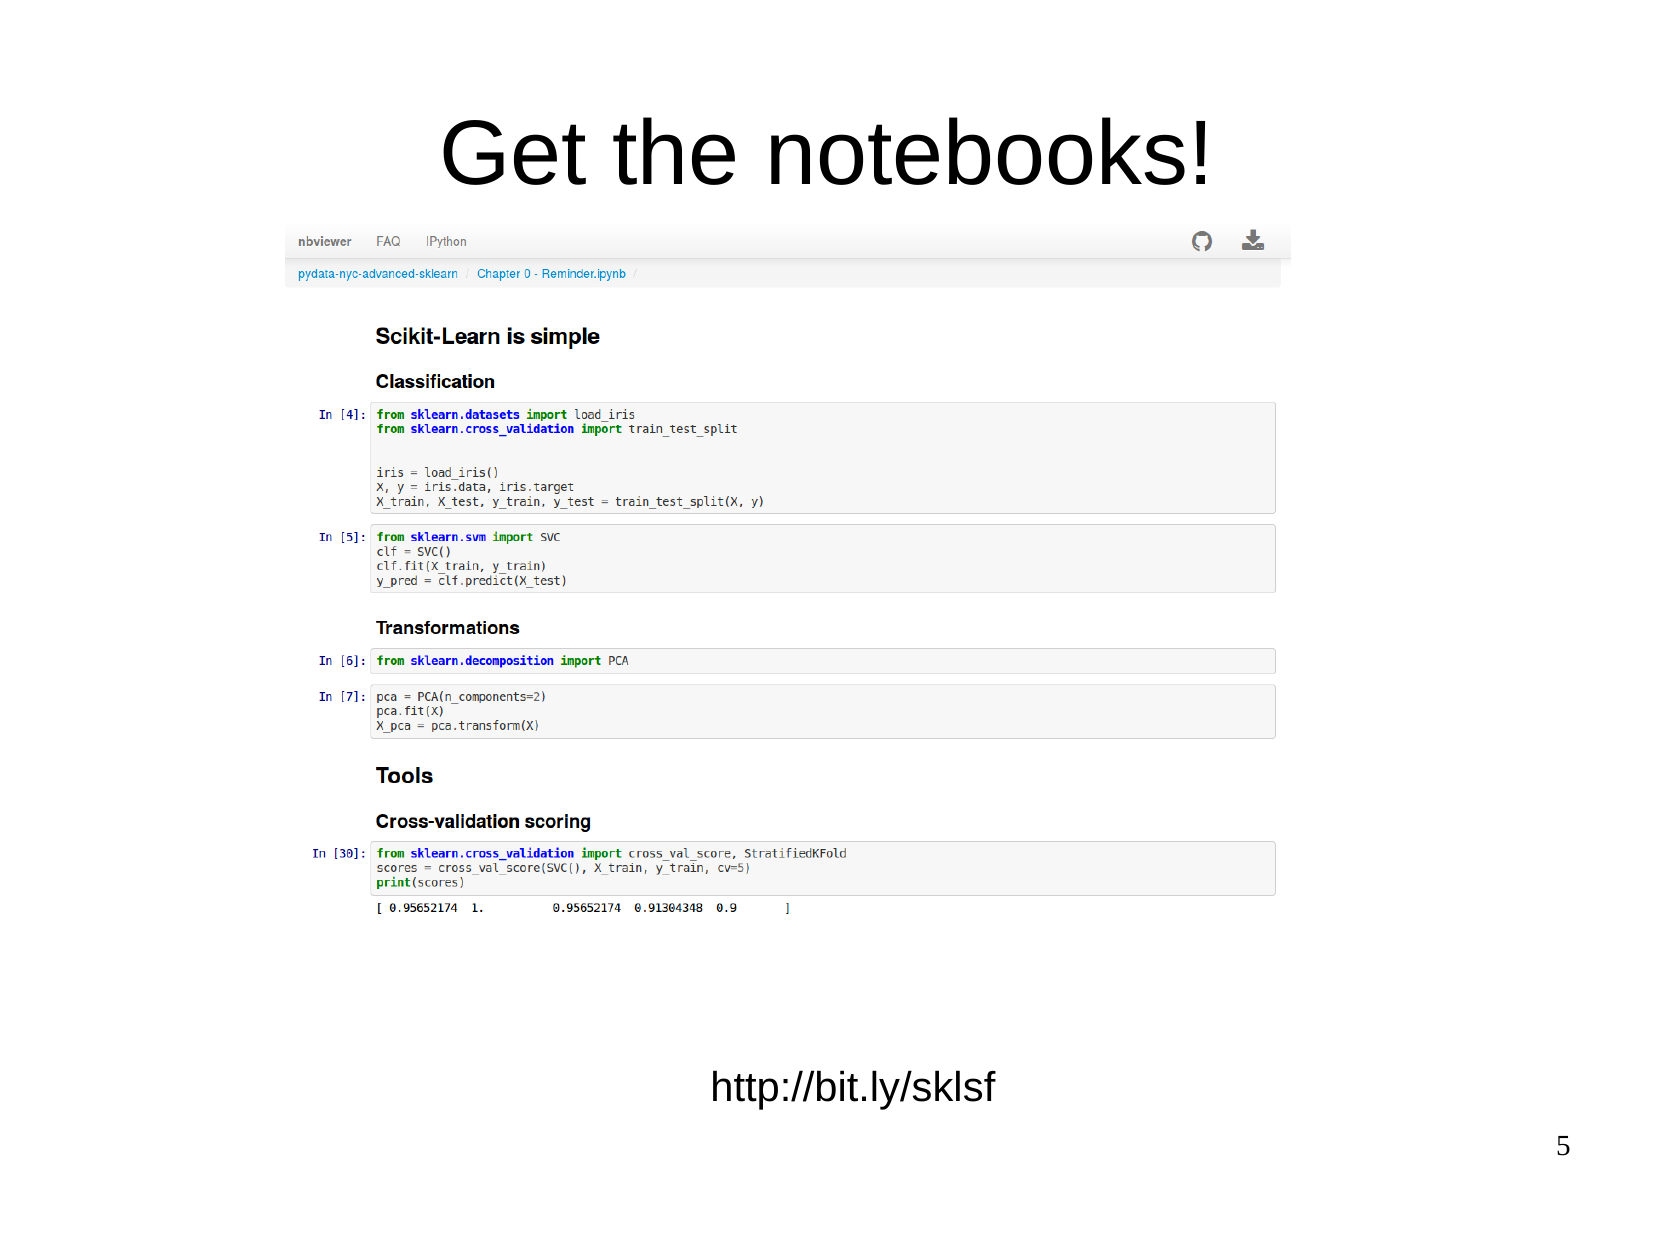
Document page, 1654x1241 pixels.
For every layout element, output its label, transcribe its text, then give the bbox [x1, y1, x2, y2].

title Get the notebooks! [82, 49, 1571, 257]
picture [285, 224, 1291, 938]
text_box http://bit.ly/sklsf [15, 1063, 1621, 1201]
